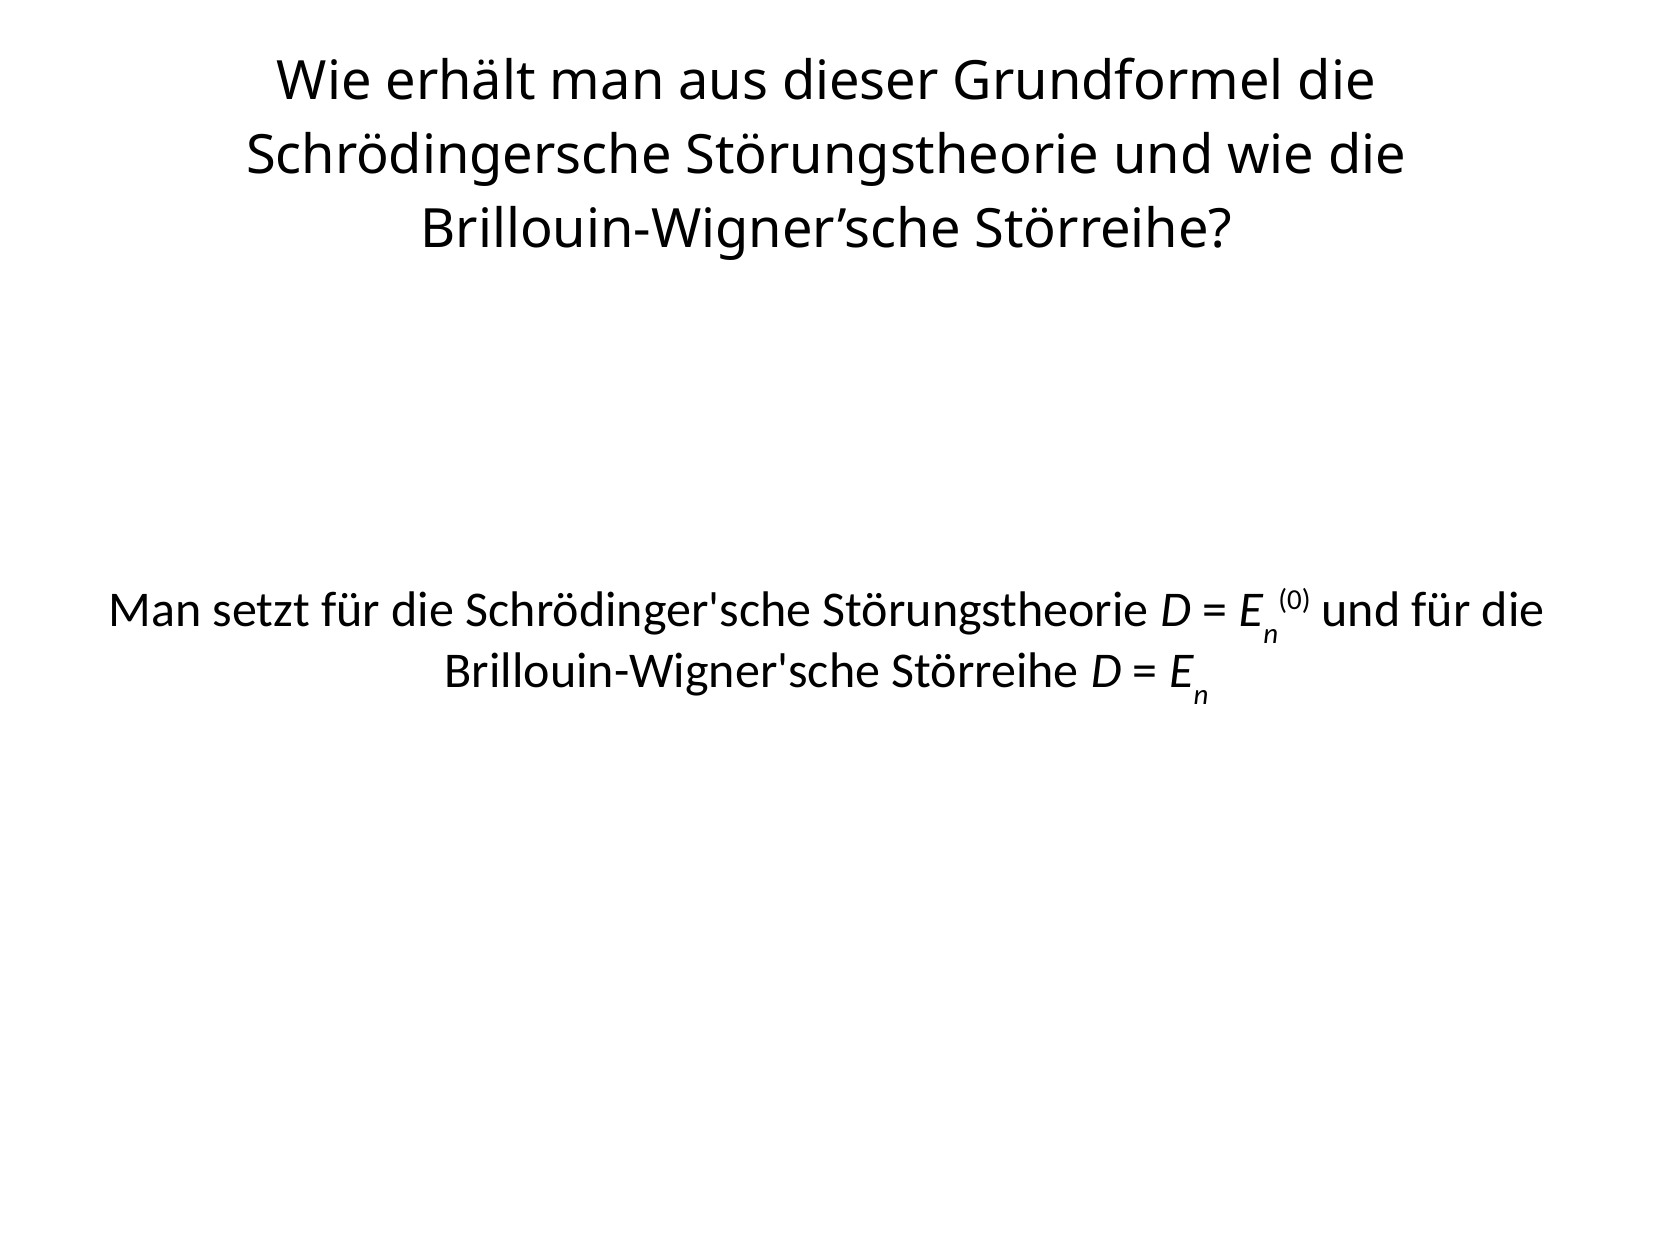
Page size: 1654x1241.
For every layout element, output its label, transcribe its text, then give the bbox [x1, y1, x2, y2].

title Wie erhält man aus dieser Grundformel die Schrödingersche Störungstheorie und wie die Brillouin‑Wigner’sche Störreihe? [82, 49, 1571, 257]
subtitle Man setzt für die Schrödinger'sche Störungstheorie D = En(0) und für die Brillouin-Wigner'sche Störreihe D = En [82, 290, 1571, 1010]
